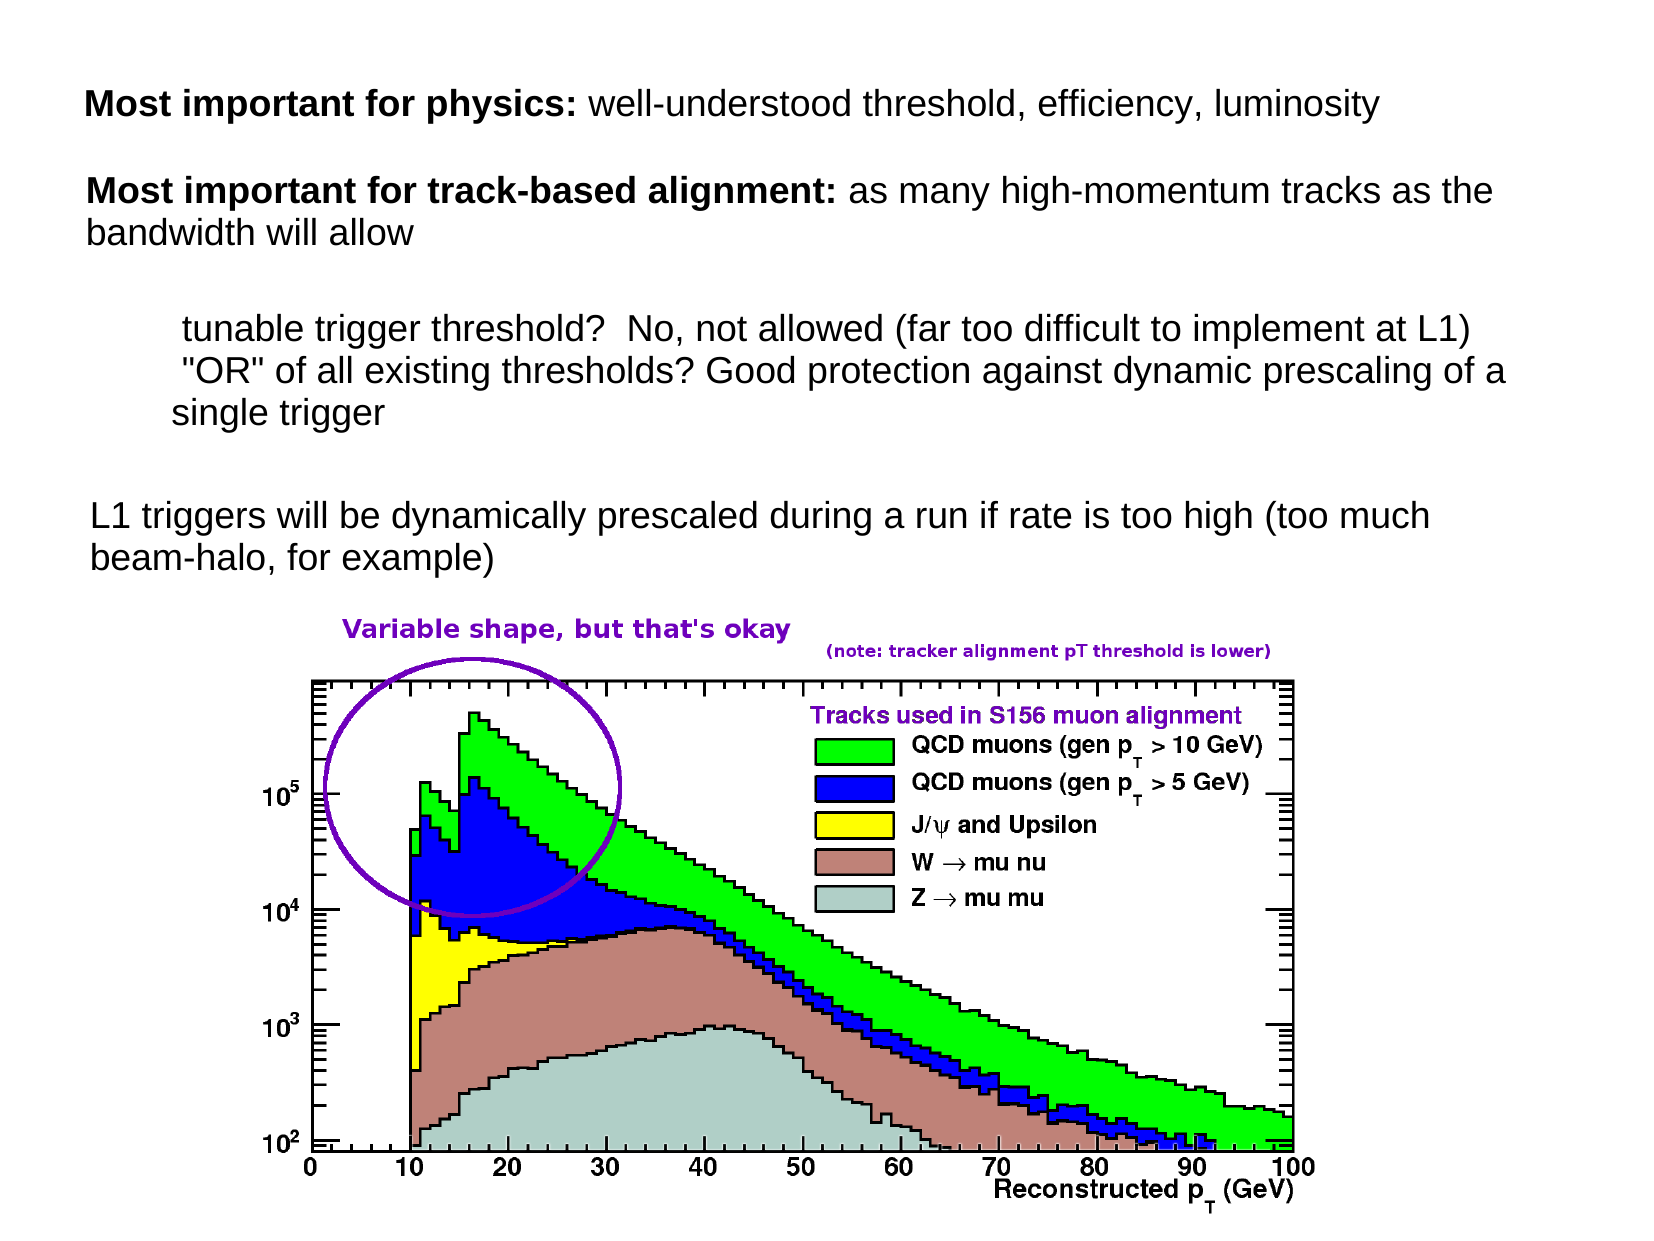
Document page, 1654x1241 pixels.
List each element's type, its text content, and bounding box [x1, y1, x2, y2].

text_box Most important for track-based alignment: as many high-momentum tracks as the bandwidth will allow [71, 162, 1576, 272]
picture [234, 599, 1351, 1218]
text_box L1 triggers will be dynamically prescaled during a run if rate is too high (too much beam-halo, for example) [75, 487, 1538, 596]
text_box tunable trigger threshold? No, not allowed (far too difficult to implement at L1) "OR" of all existing thresholds? Good protection against dynamic prescaling of a single trigger [156, 300, 1576, 455]
text_box Most important for physics: well-understood threshold, efficiency, luminosity [69, 75, 1396, 139]
